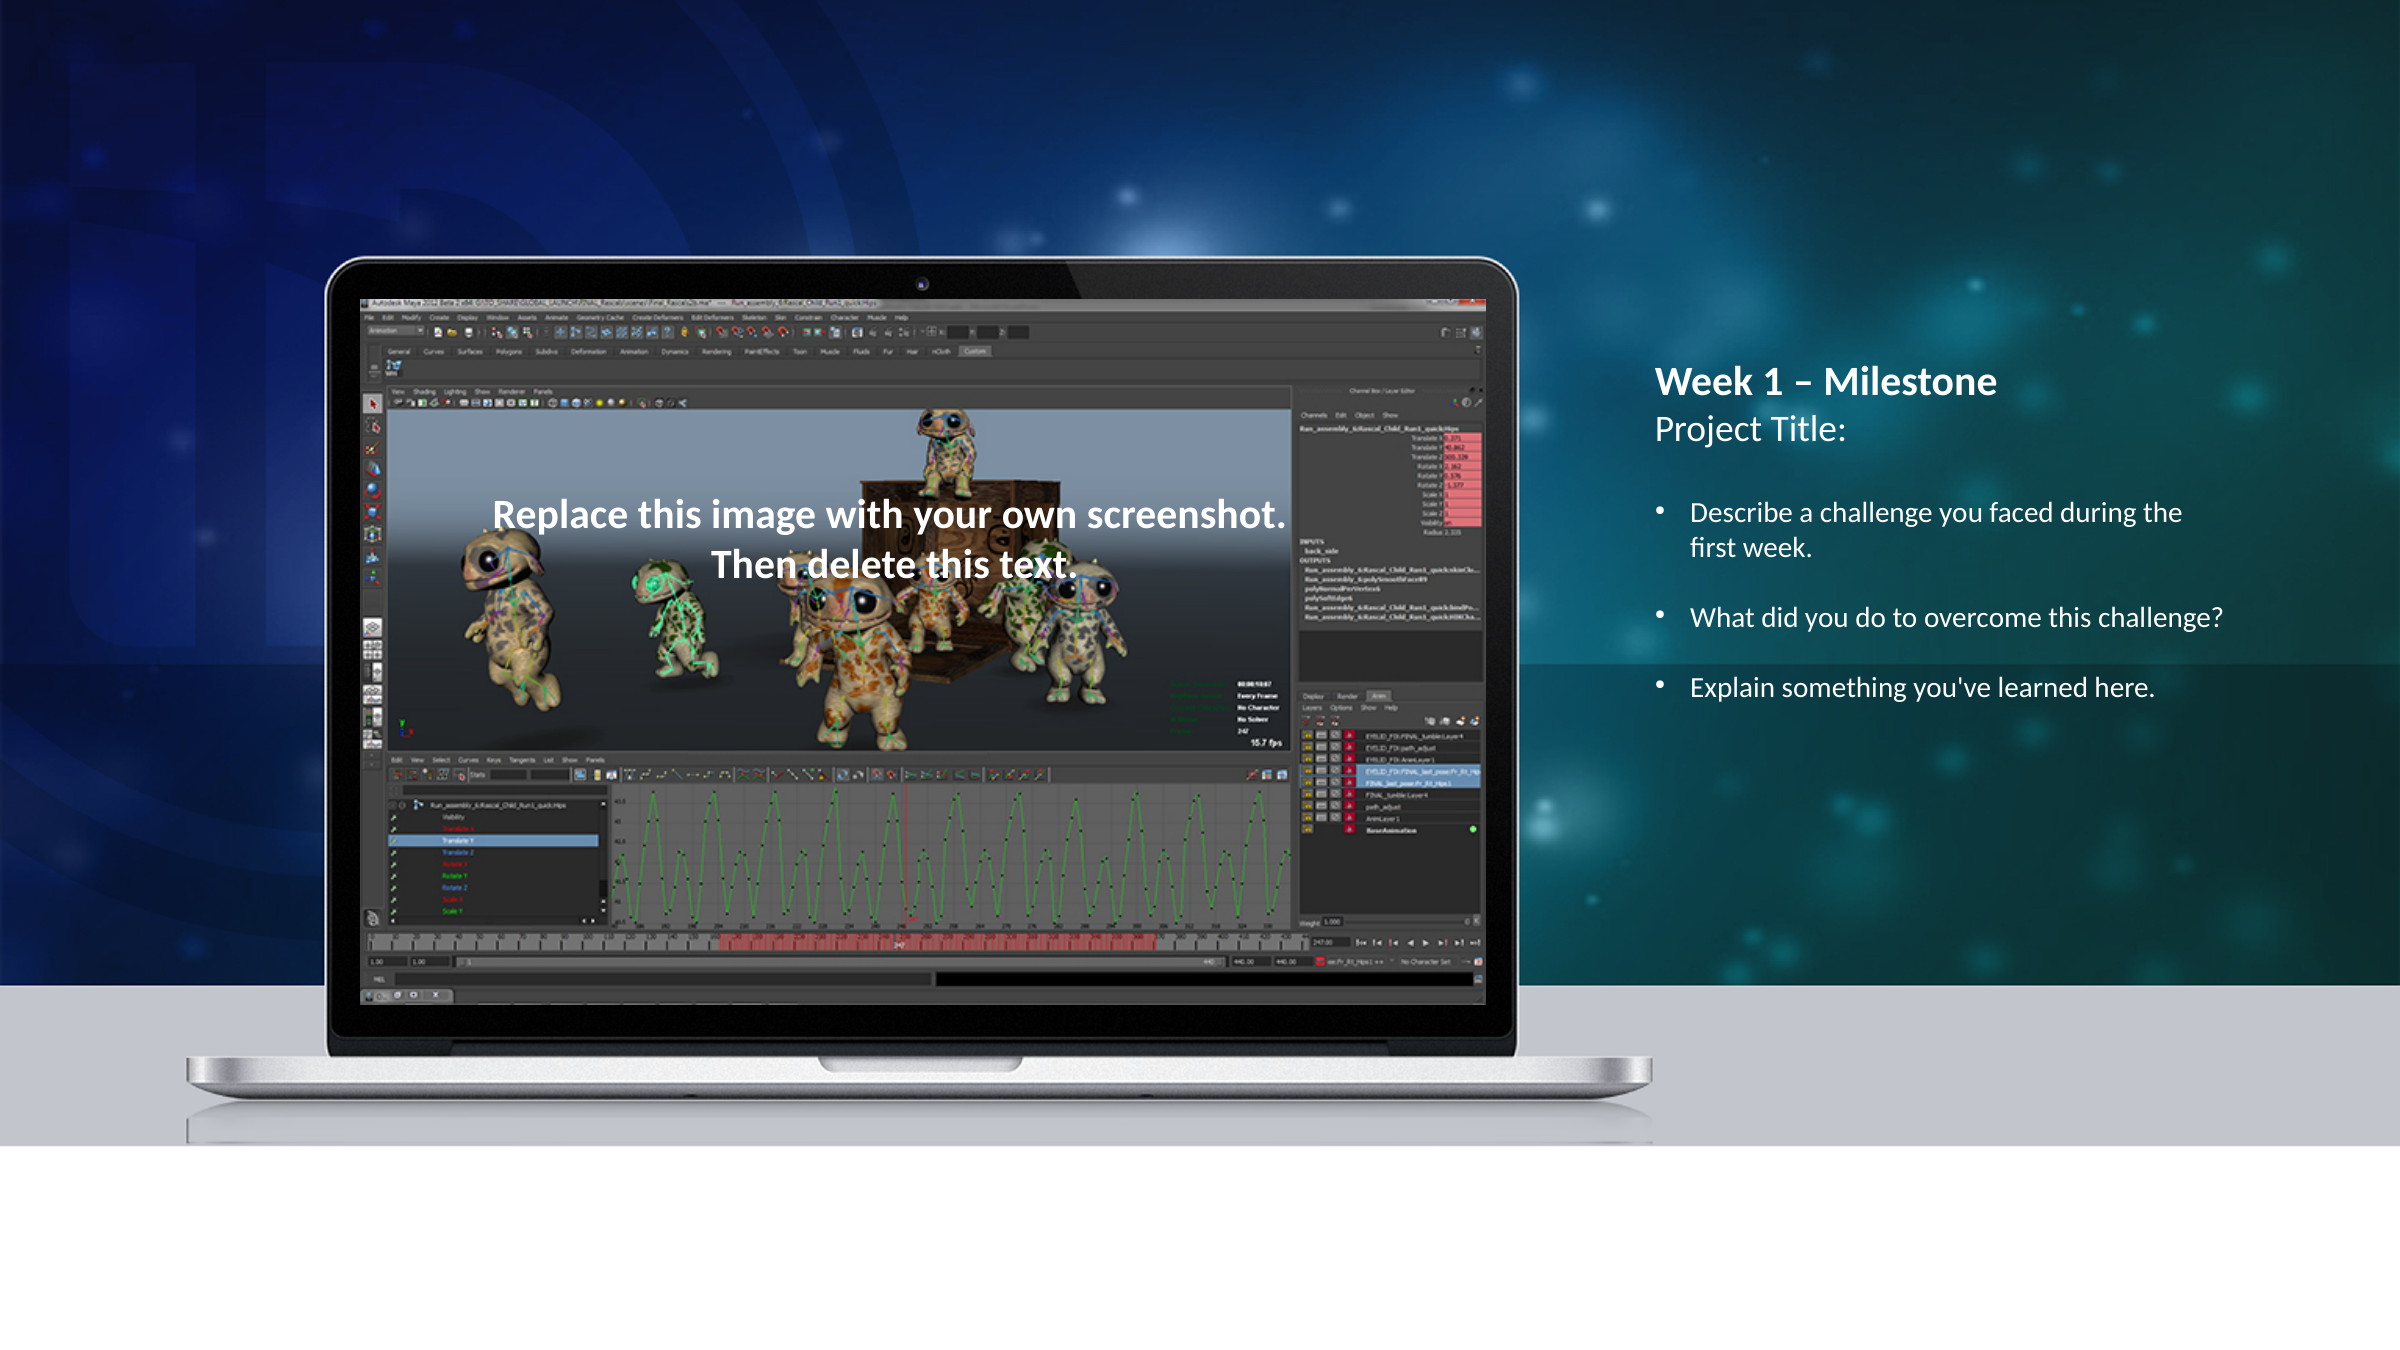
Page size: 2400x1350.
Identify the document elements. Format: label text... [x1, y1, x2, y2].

text_box Week 1 – Milestone Project Title: Describe a challenge you faced during the first week. What did you do to overcome this challenge? Explain something you've learned here. [1639, 346, 2250, 746]
text_box Replace this image with your own screenshot. Then delete this text. [410, 479, 1380, 595]
picture [0, 0, 2400, 1350]
